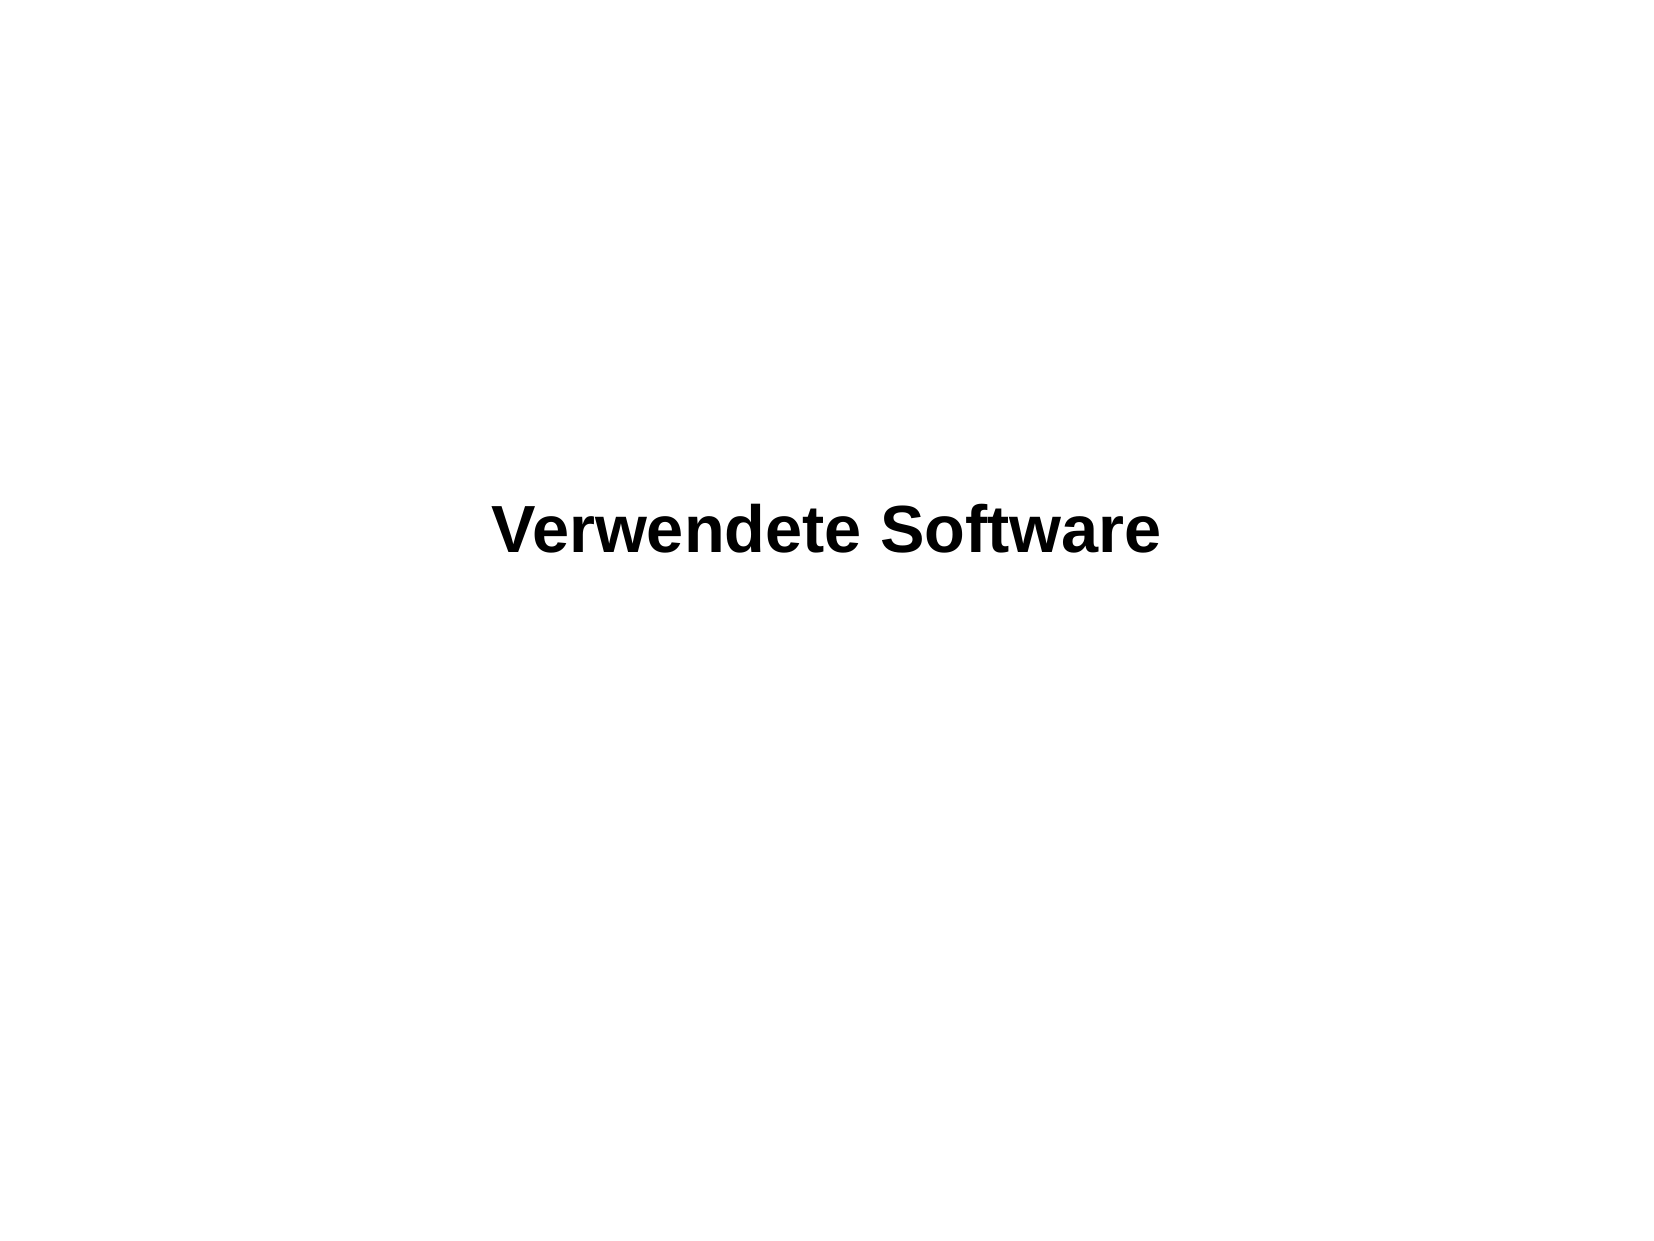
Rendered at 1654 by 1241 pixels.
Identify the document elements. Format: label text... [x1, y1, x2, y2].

subtitle Verwendete Software [82, 49, 1571, 1010]
